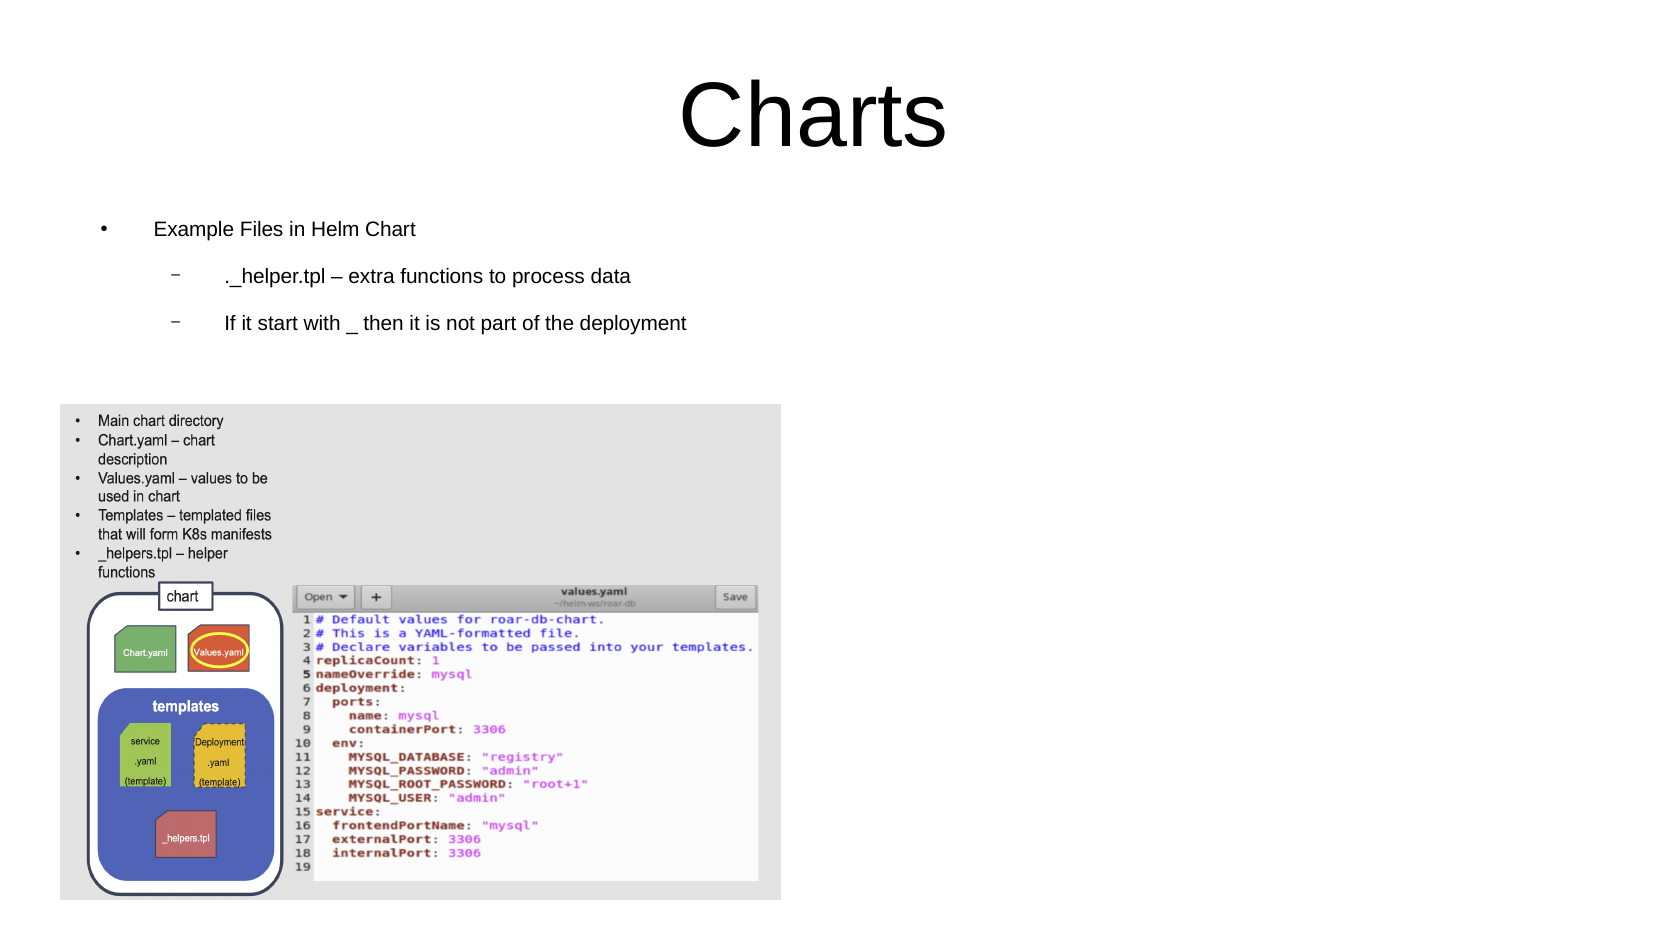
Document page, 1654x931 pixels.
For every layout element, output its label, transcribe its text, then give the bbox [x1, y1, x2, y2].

picture [60, 404, 781, 901]
list Example Files in Helm Chart ._helper.tpl – extra functions to process data If it start with _ then it is not part of the deployment [82, 217, 1571, 916]
title Charts [82, 37, 1571, 193]
